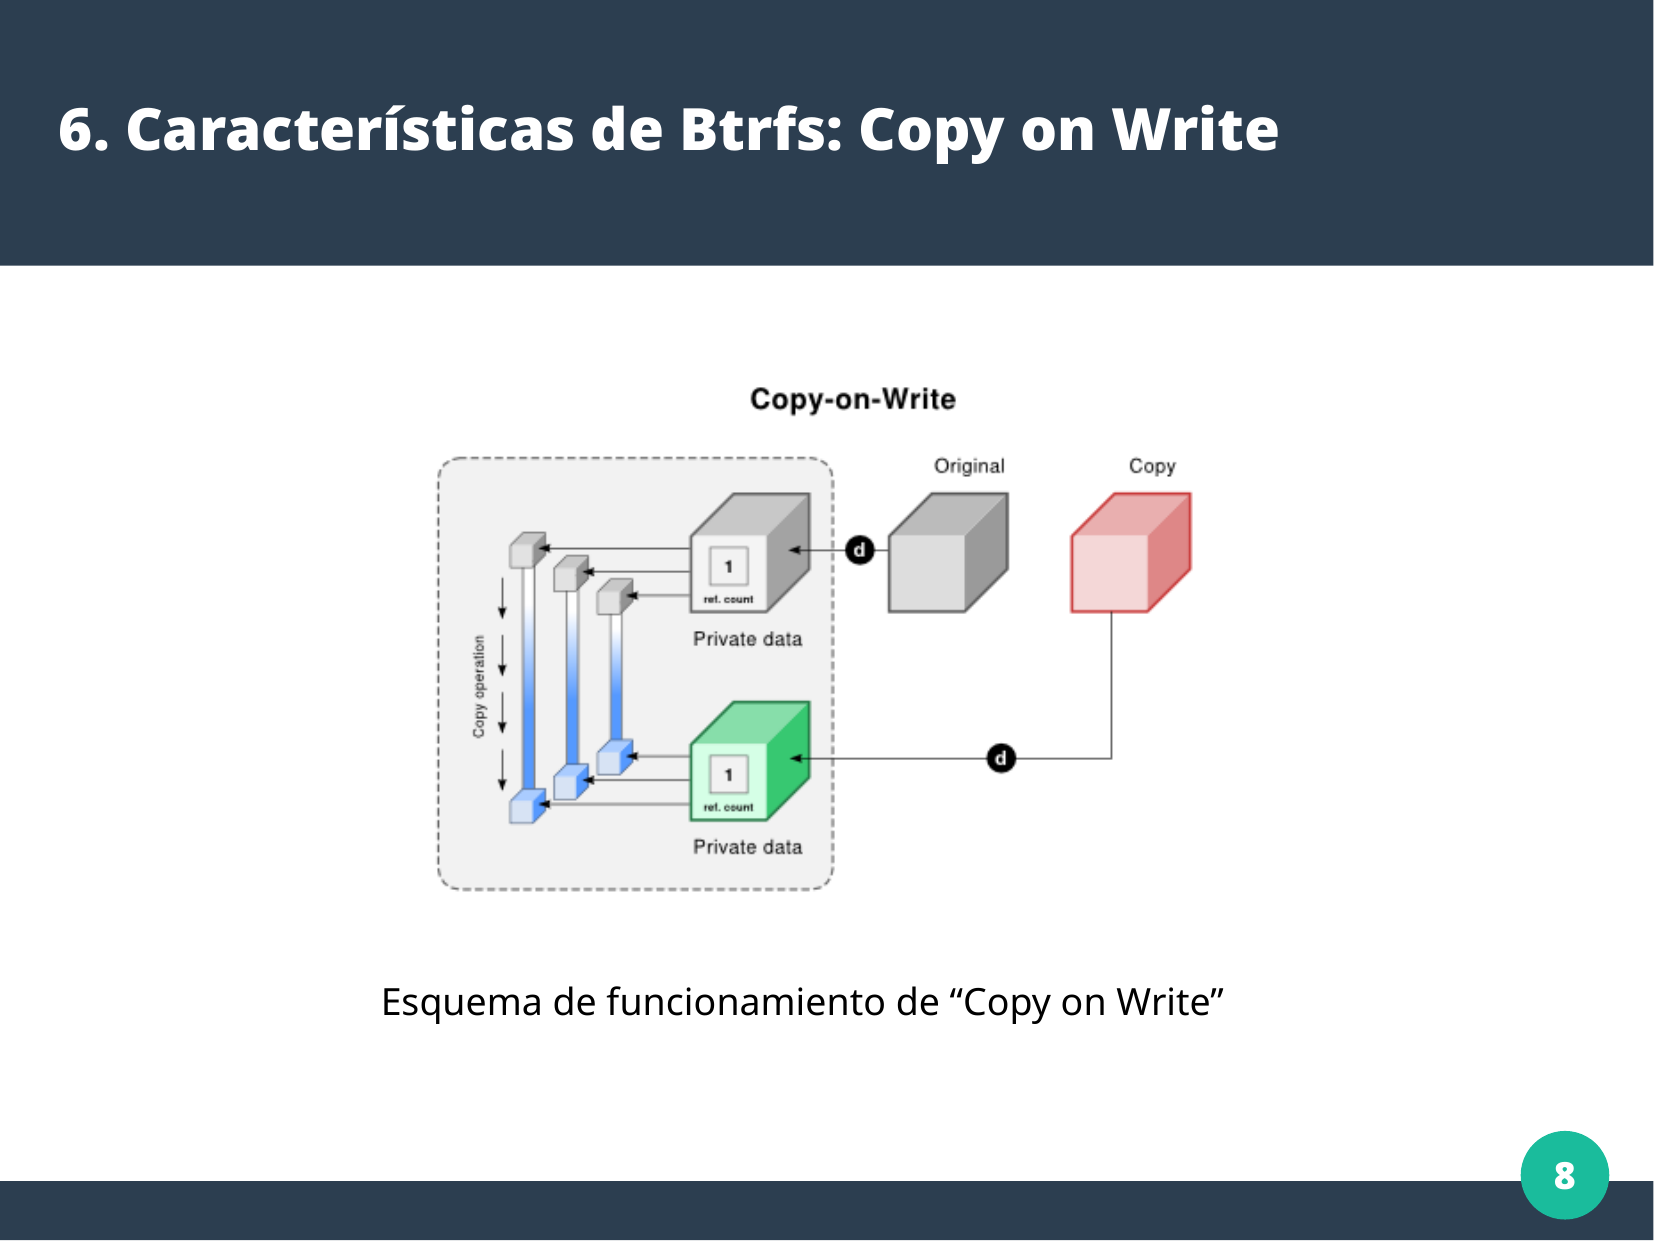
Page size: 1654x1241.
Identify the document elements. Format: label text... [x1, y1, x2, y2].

text_box Esquema de funcionamiento de “Copy on Write” [366, 968, 1394, 1071]
picture [413, 354, 1216, 922]
title 6. Características de Btrfs: Copy on Write [59, 49, 1595, 207]
